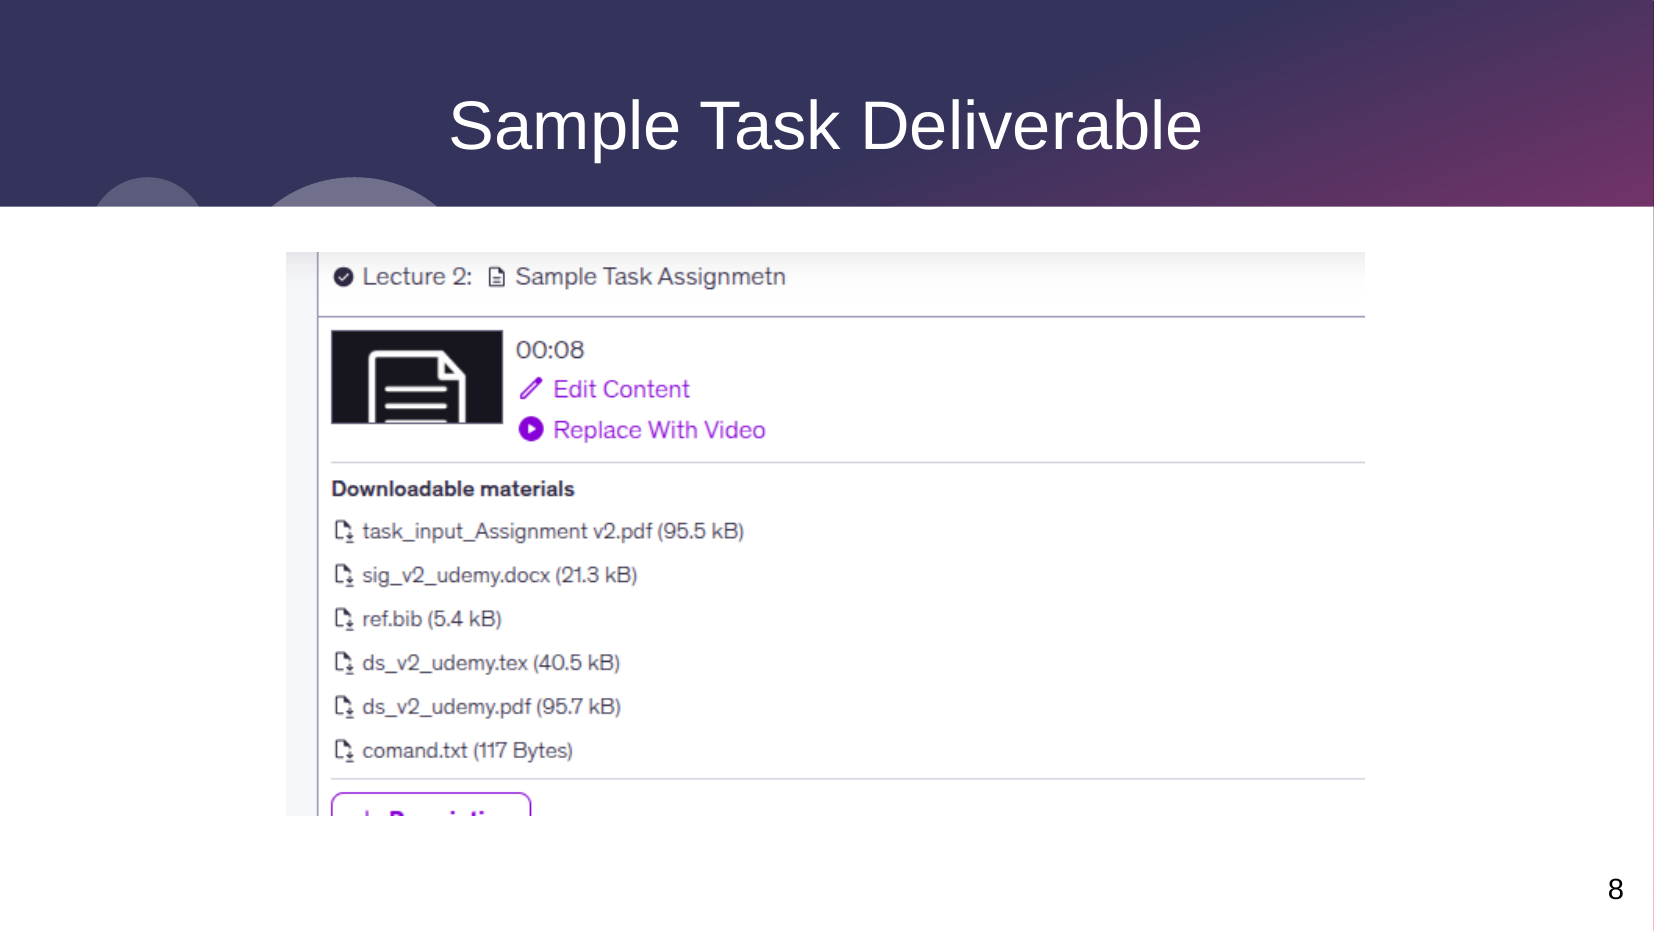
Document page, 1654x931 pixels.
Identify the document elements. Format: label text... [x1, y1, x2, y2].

title Sample Task Deliverable [88, 44, 1565, 207]
picture [286, 252, 1365, 816]
